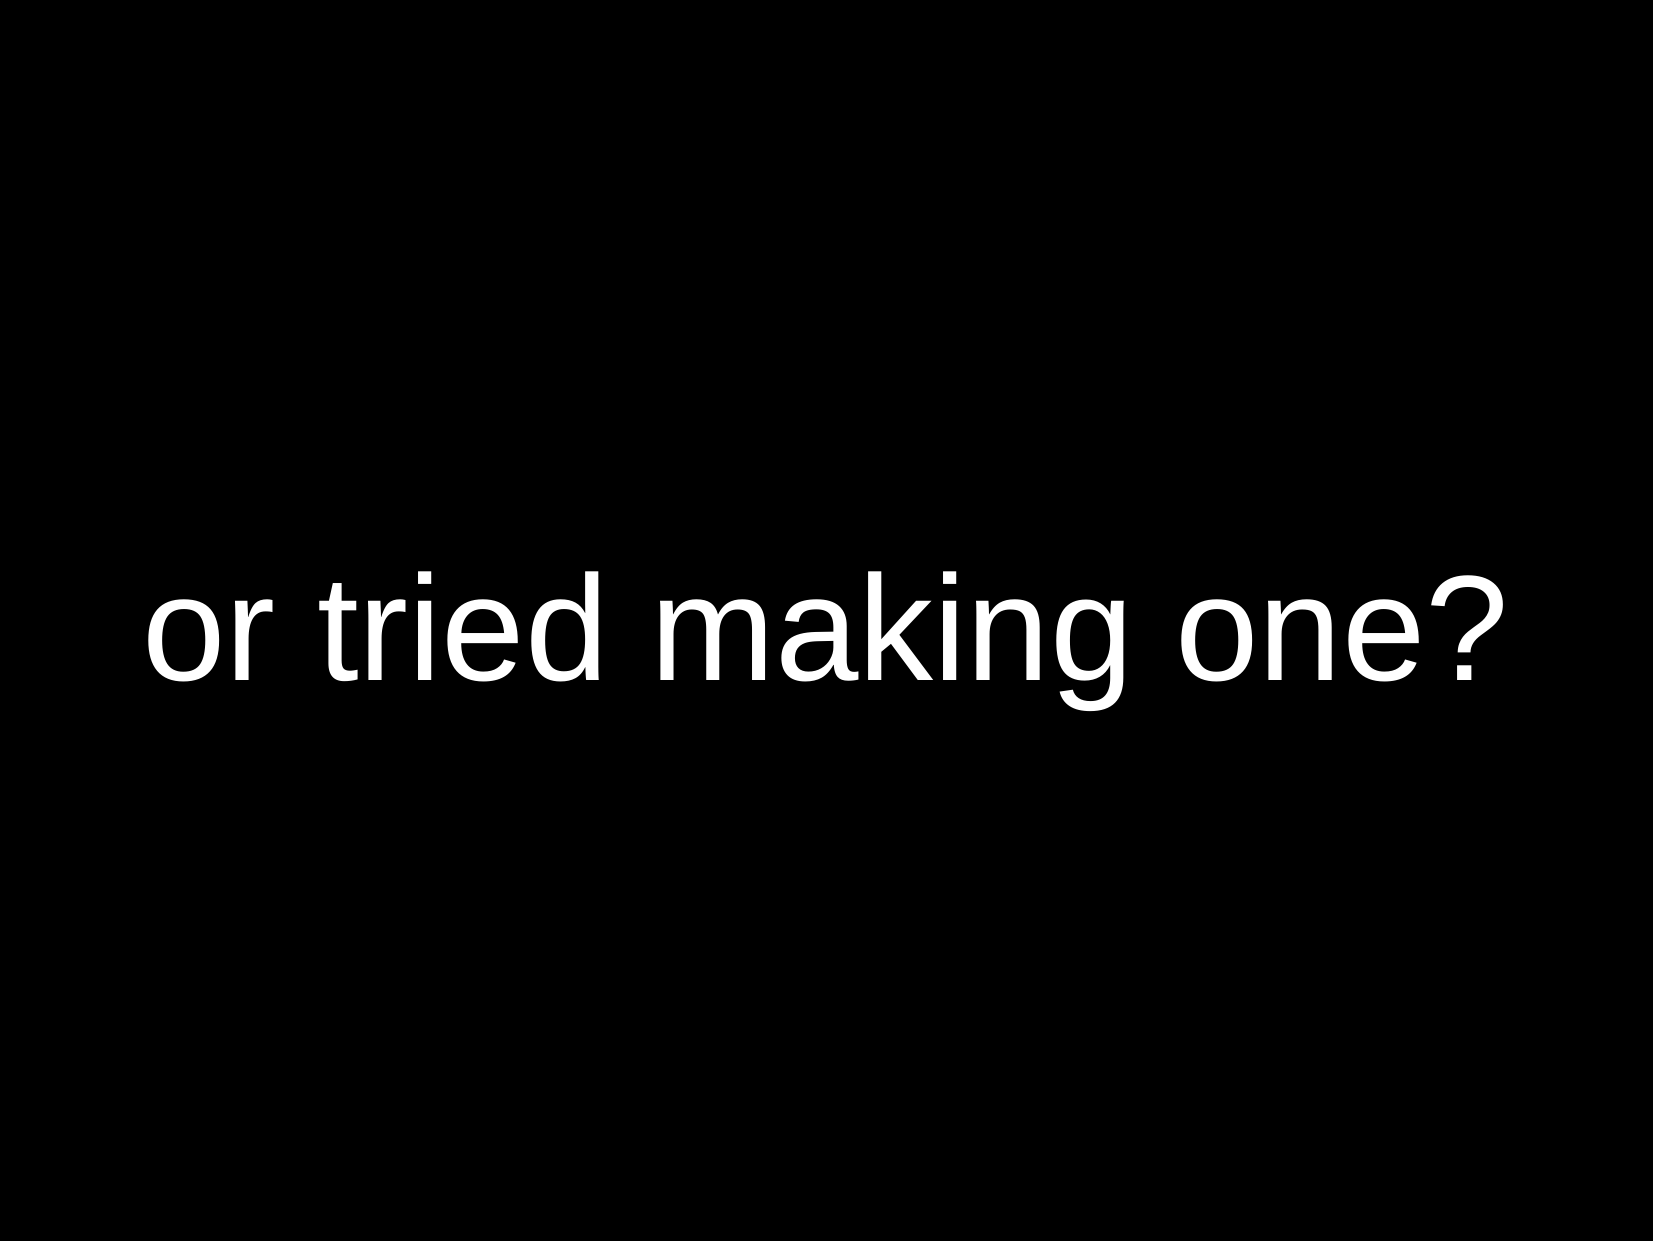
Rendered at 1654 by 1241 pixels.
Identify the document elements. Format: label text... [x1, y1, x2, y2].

title or tried making one? [82, 56, 1571, 1201]
